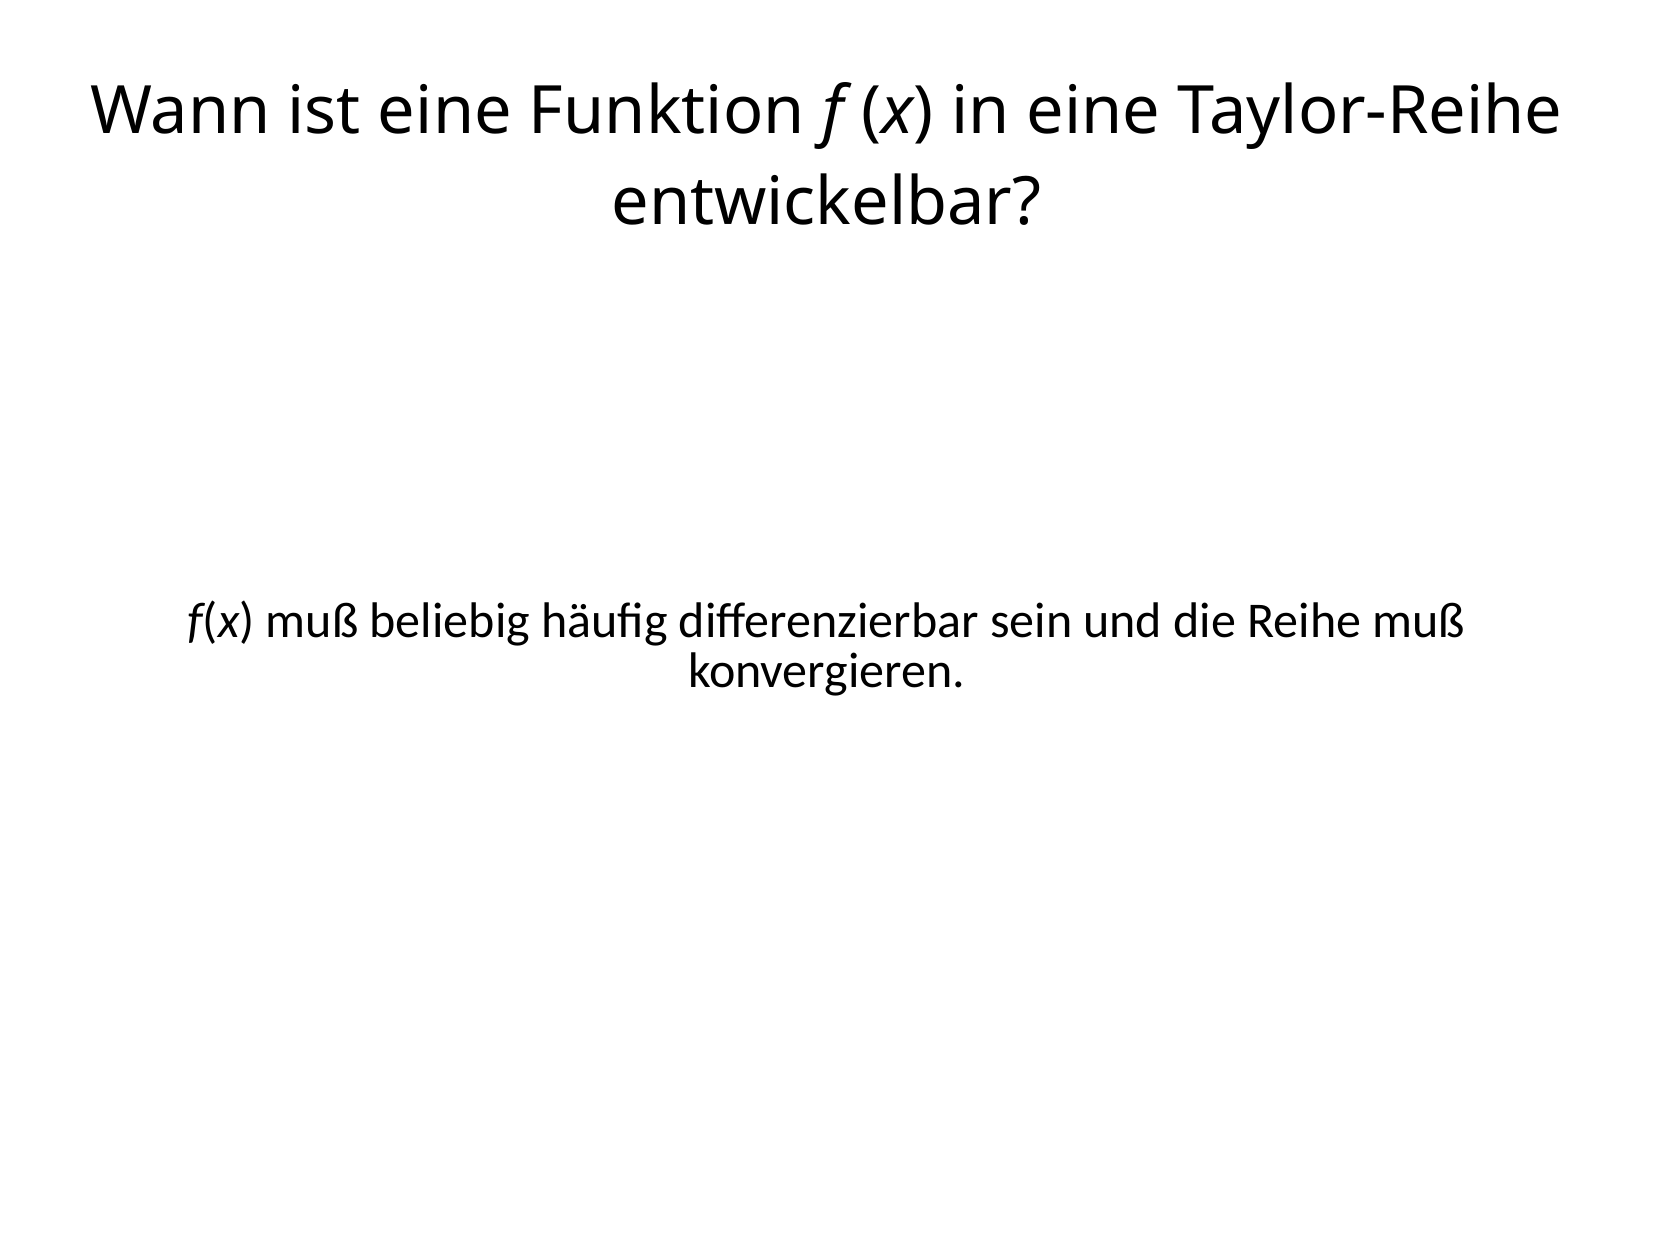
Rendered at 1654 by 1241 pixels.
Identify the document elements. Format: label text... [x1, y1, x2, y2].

subtitle f(x) muß beliebig häufig differenzierbar sein und die Reihe muß konvergieren. [82, 290, 1571, 1010]
title Wann ist eine Funktion f (x) in eine Taylor-Reihe entwickelbar? [82, 49, 1571, 257]
